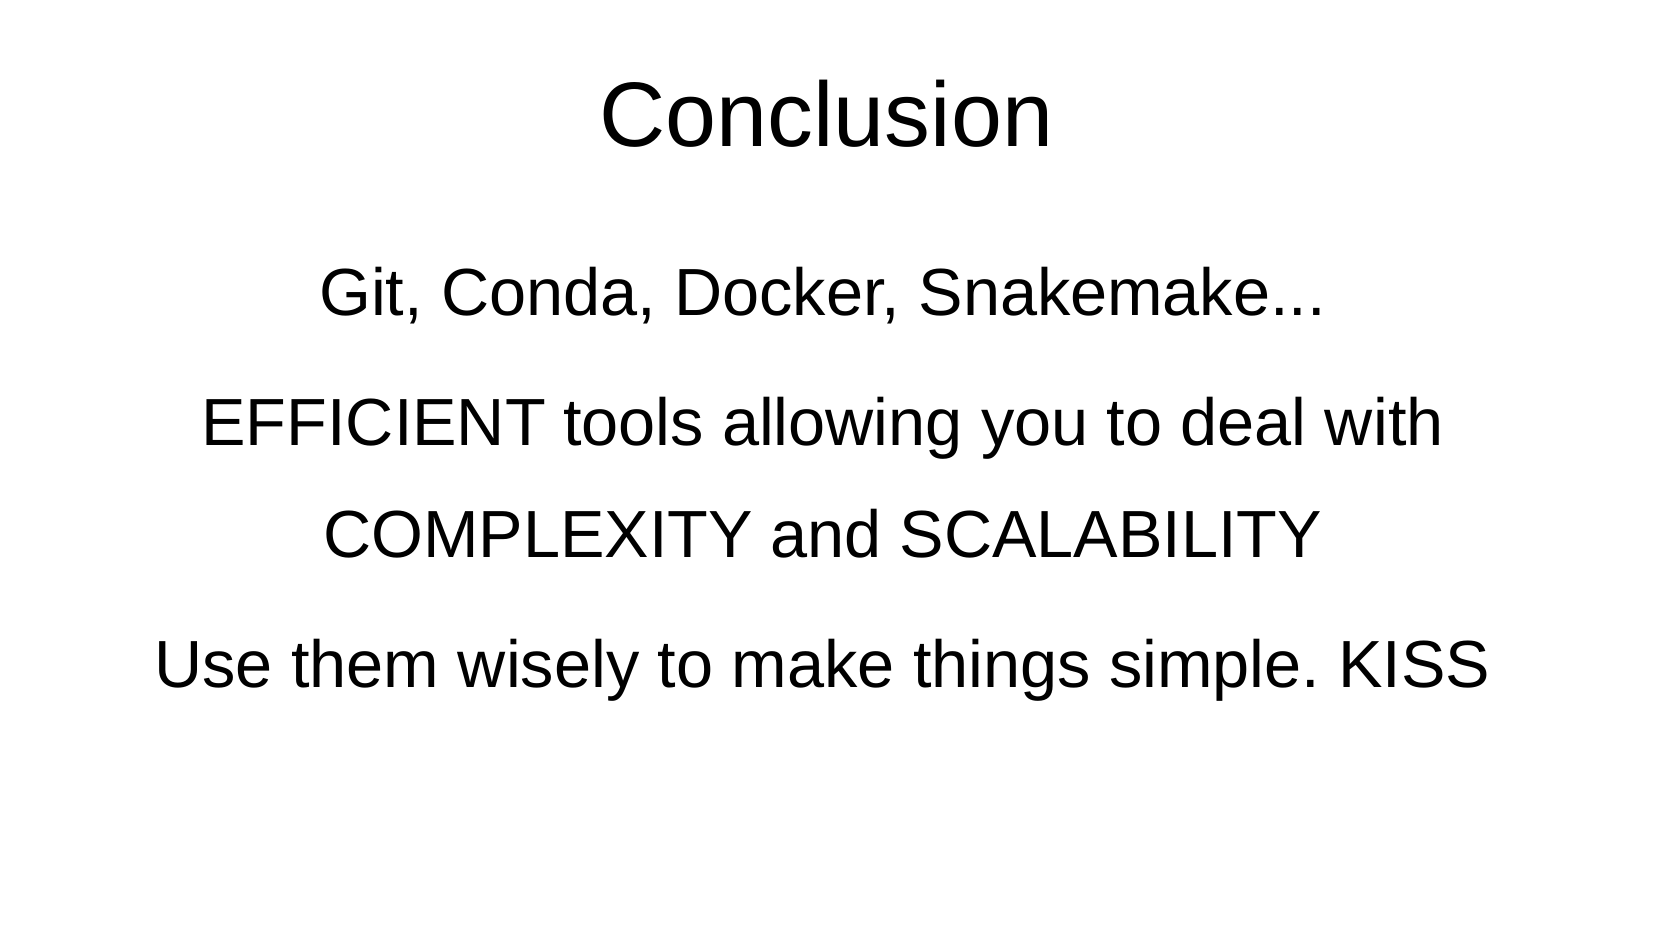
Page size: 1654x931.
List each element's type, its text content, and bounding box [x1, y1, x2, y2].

text_box Git, Conda, Docker, Snakemake... EFFICIENT tools allowing you to deal with COMPLEXITY and SCALABILITY Use them wisely to make things simple. KISS [75, 217, 1571, 758]
title Conclusion [82, 37, 1571, 193]
